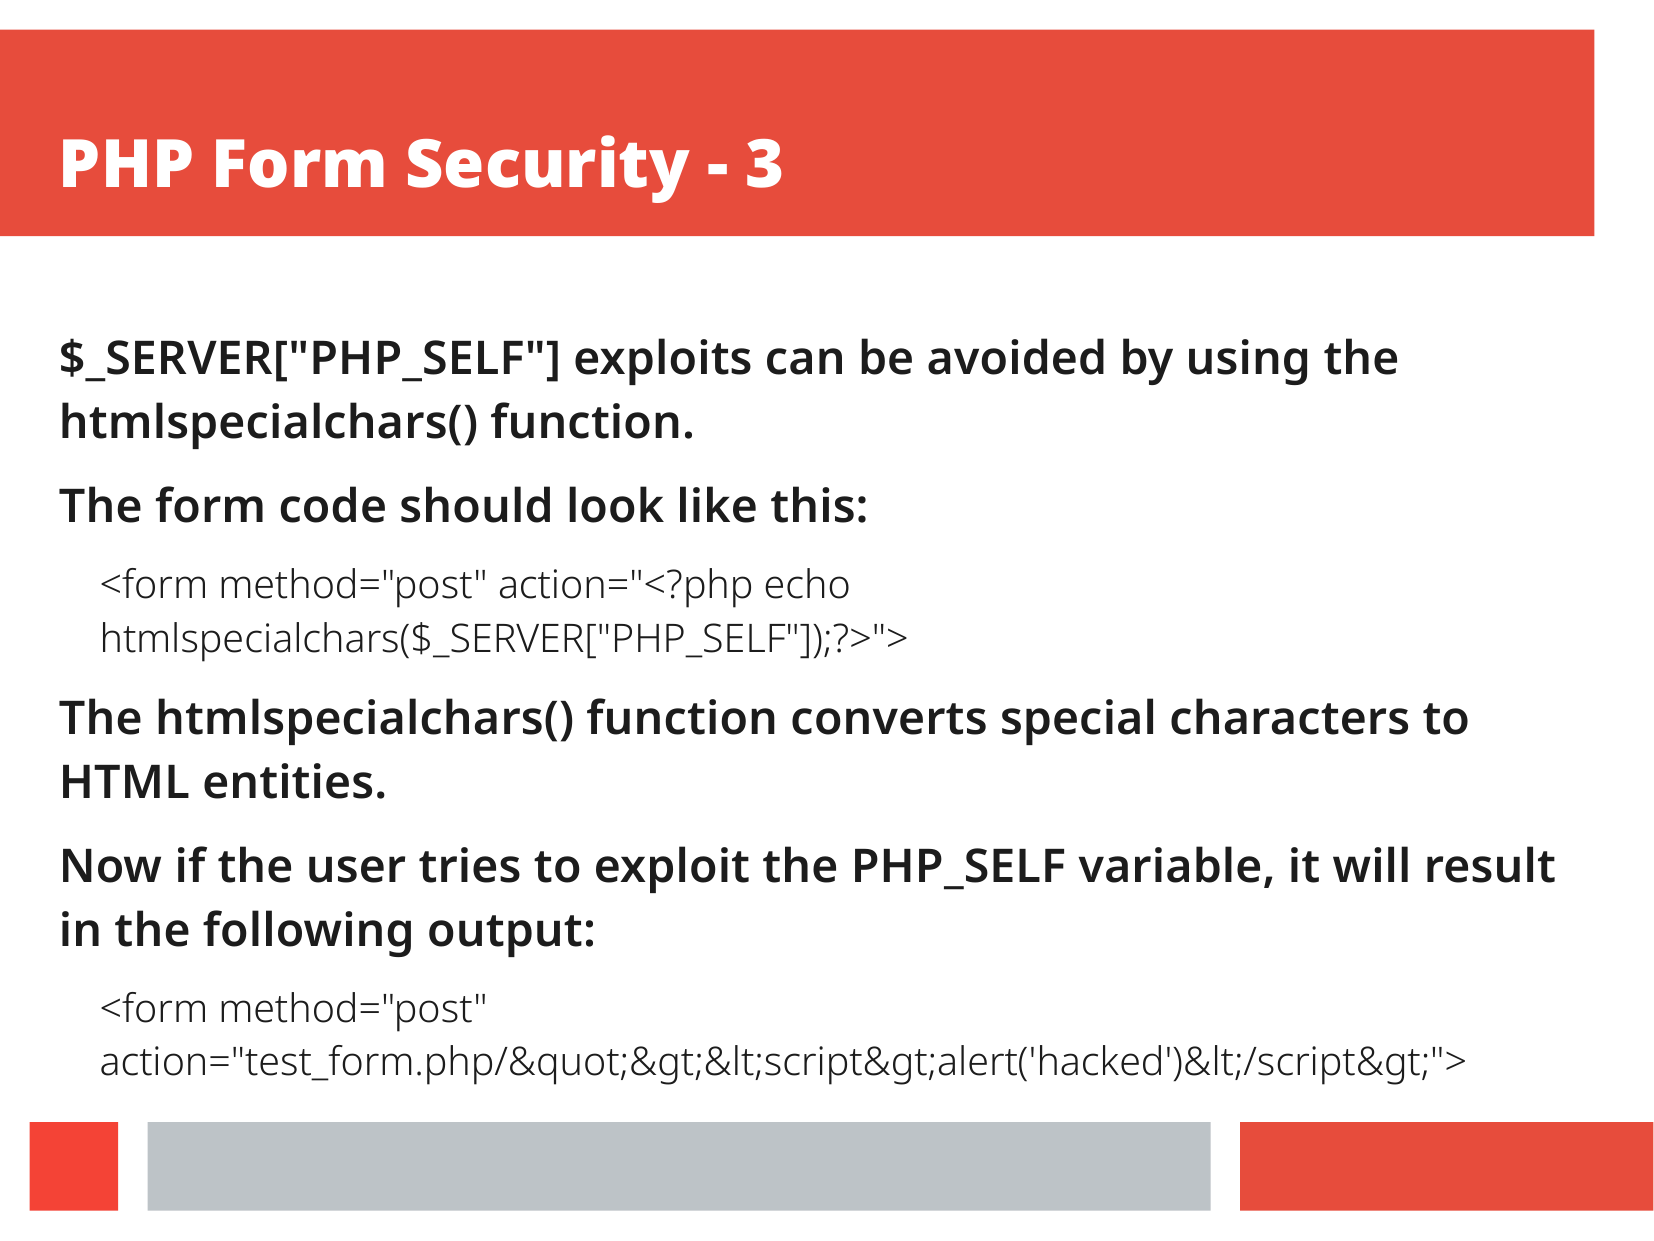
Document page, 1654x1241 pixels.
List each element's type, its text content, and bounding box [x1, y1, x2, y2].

title PHP Form Security - 3 [59, 59, 1595, 207]
list $_SERVER["PHP_SELF"] exploits can be avoided by using the htmlspecialchars() function. The form code should look like this: <form method="post" action="<?php echo htmlspecialchars($_SERVER["PHP_SELF"]);?>"> The htmlspecialchars() function converts special characters to HTML entities. Now if the user tries to exploit the PHP_SELF variable, it will result in the following output: <form method="post" action="test_form.php/&quot;&gt;&lt;script&gt;alert('hacked')&lt;/script&gt;"> [59, 324, 1565, 1093]
